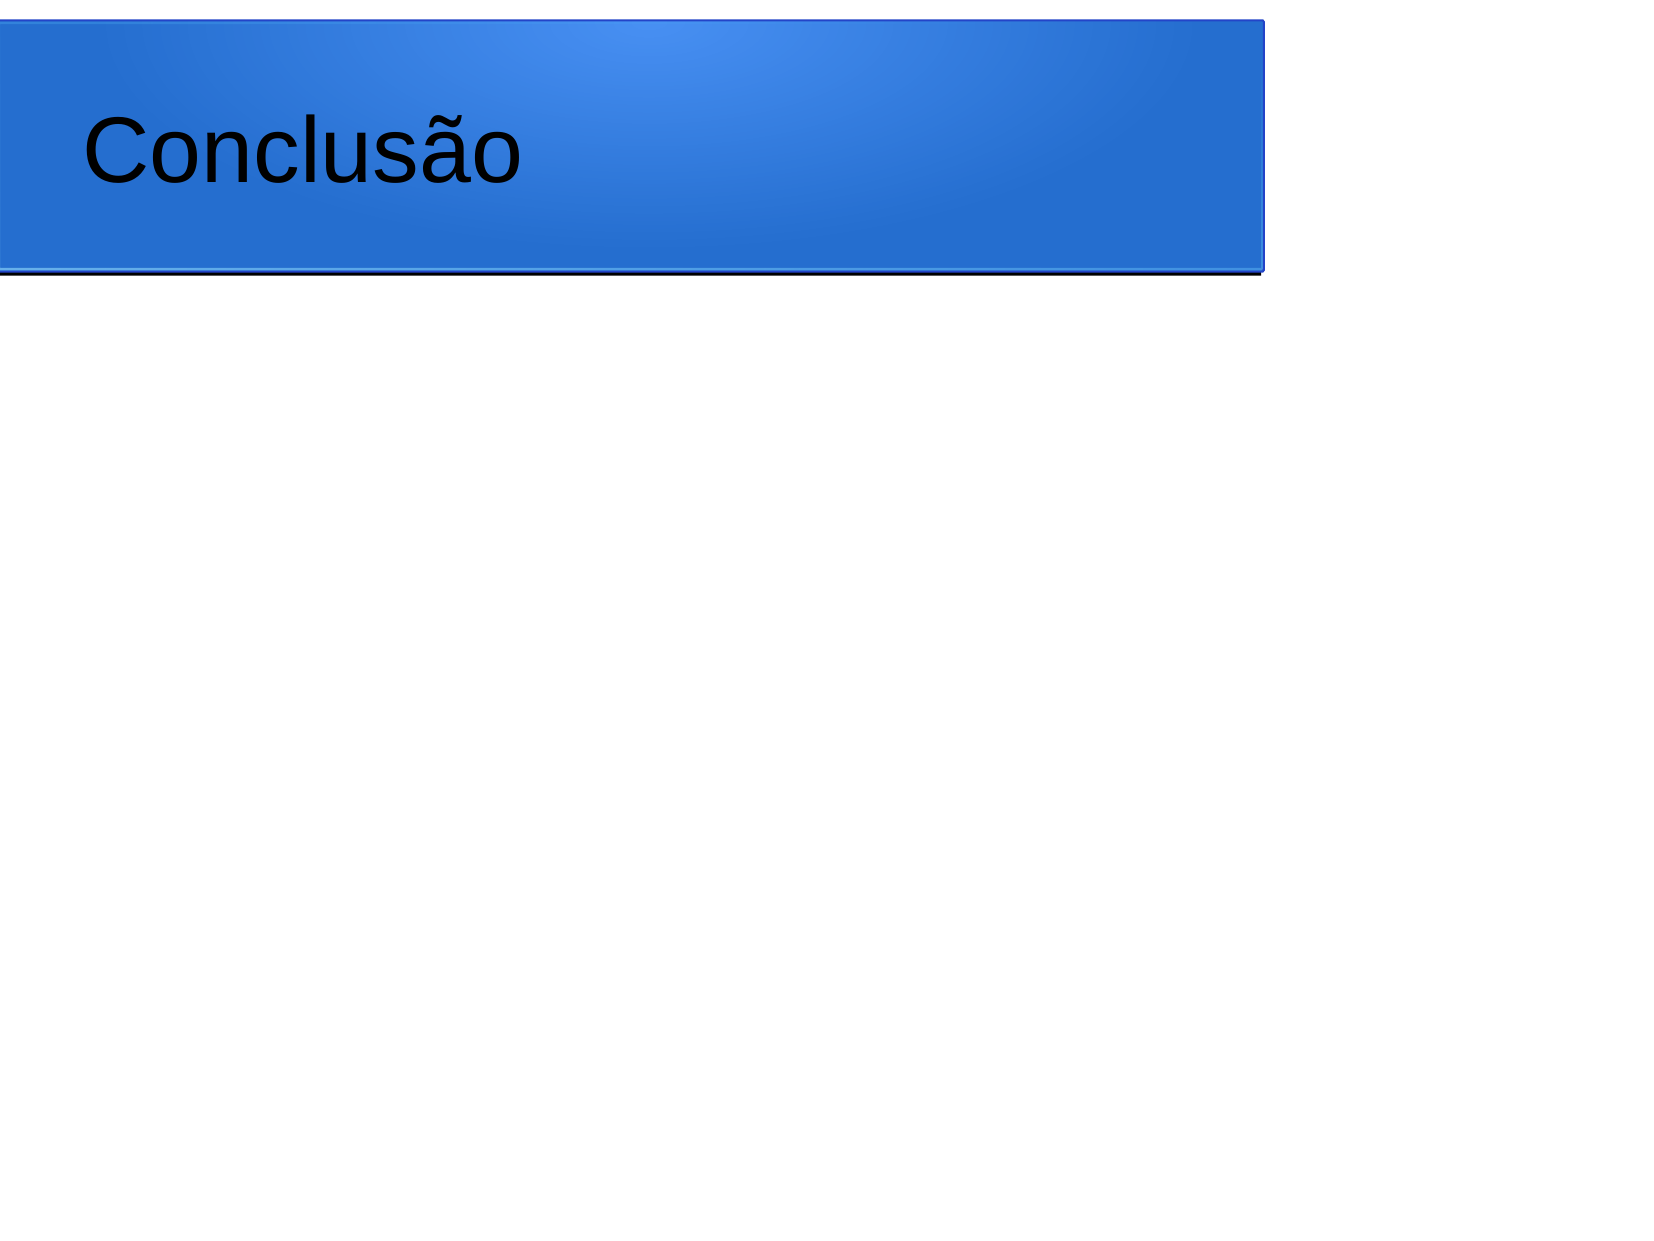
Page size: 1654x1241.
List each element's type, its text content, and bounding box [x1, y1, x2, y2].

title Conclusão [82, 47, 1235, 252]
